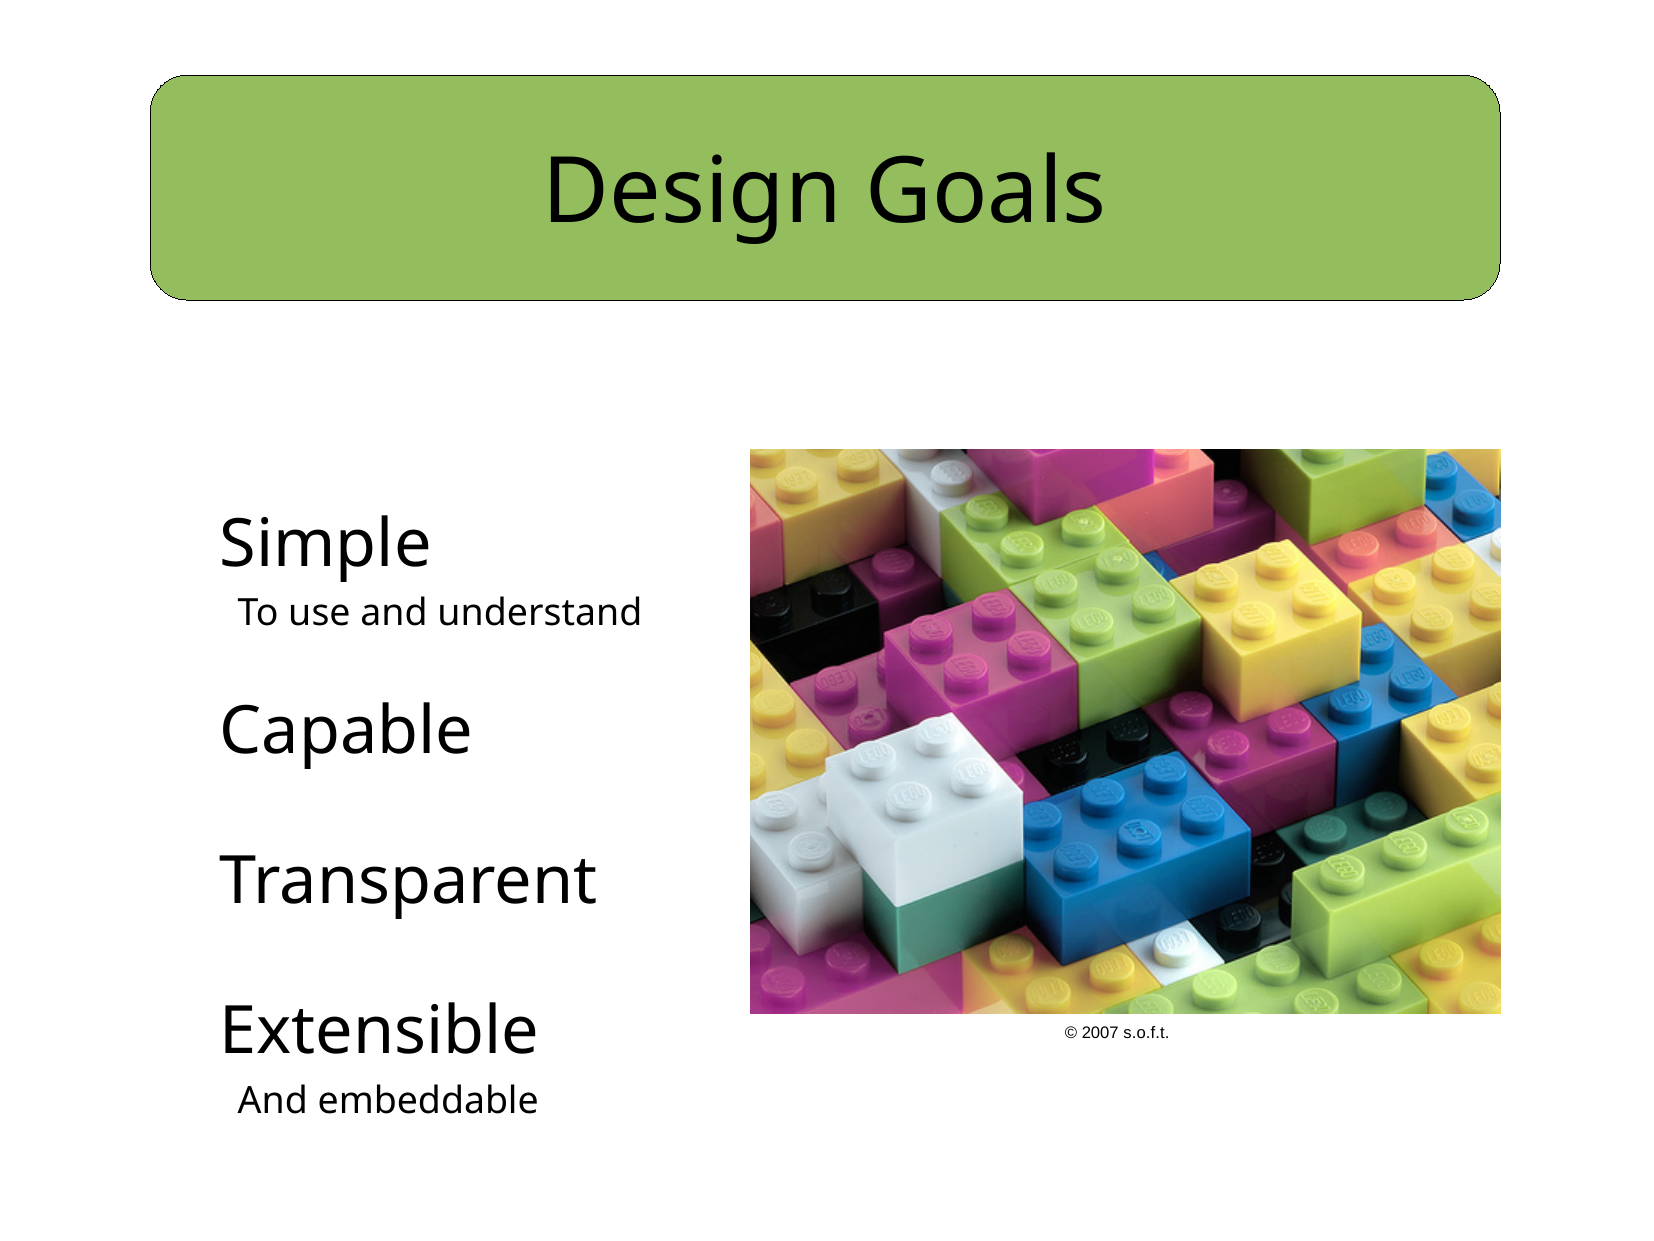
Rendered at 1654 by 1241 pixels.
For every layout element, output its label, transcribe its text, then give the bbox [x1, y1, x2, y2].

text_box Transparent [187, 825, 649, 927]
text_box Simple To use and understand [187, 487, 687, 638]
picture [750, 449, 1501, 1015]
text_box Design Goals [150, 75, 1501, 301]
text_box © 2007 s.o.f.t. [1050, 1016, 1185, 1058]
text_box Capable [187, 675, 512, 777]
text_box Extensible And embeddable [187, 975, 713, 1163]
